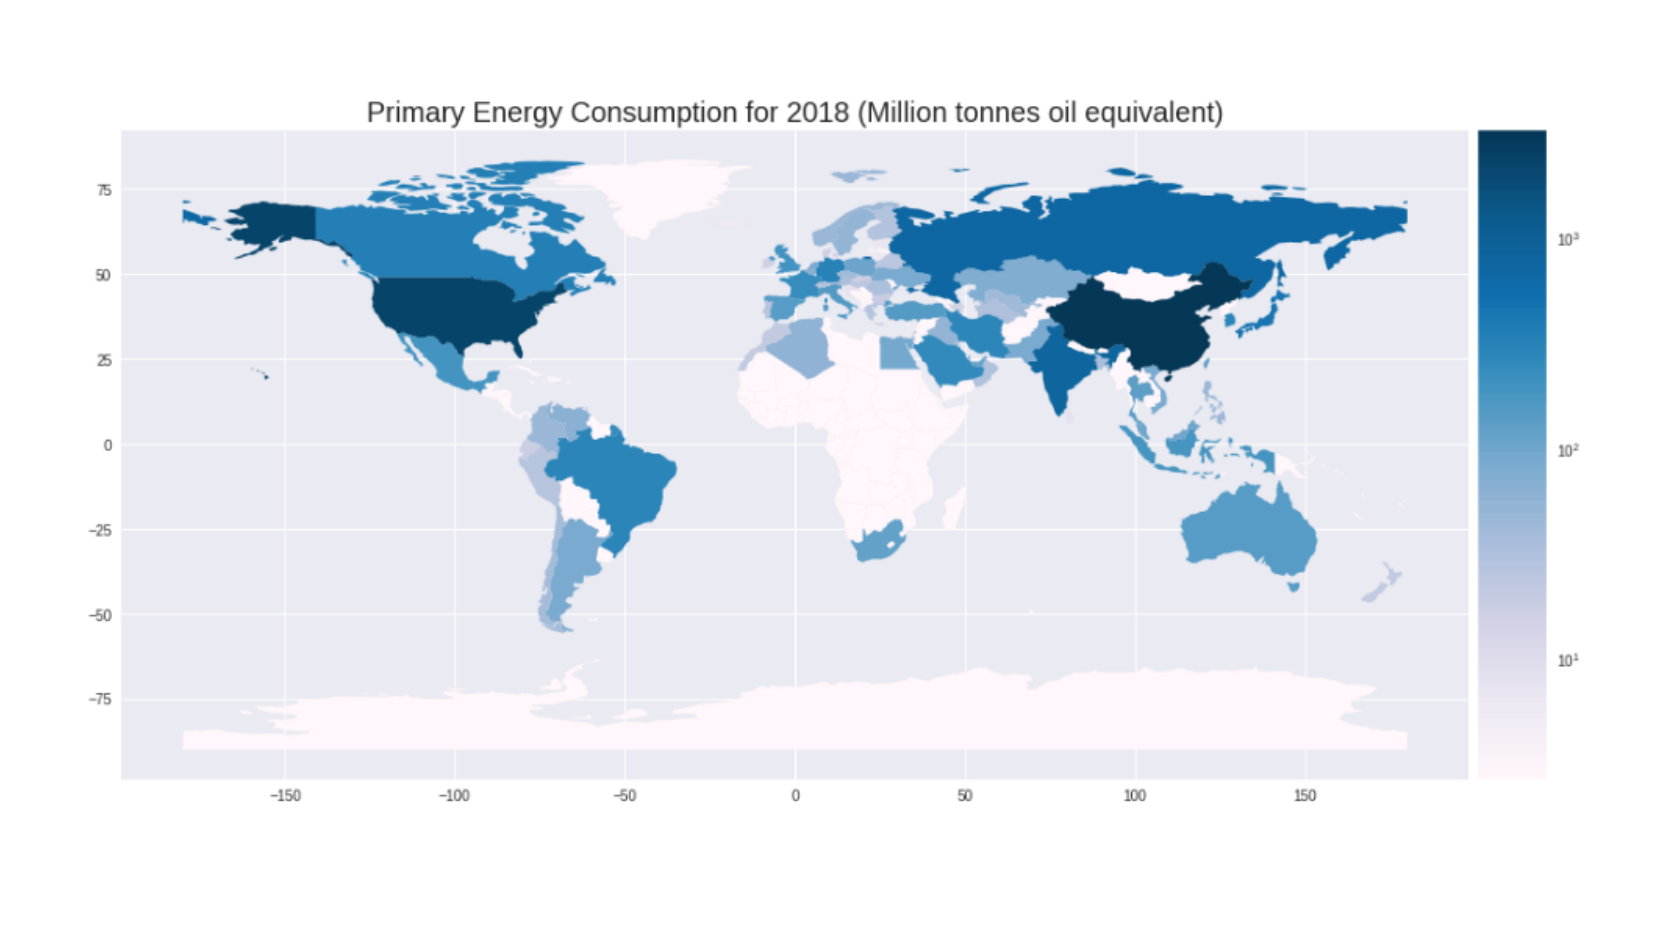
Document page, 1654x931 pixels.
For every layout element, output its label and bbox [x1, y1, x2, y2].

picture [51, 91, 1611, 842]
